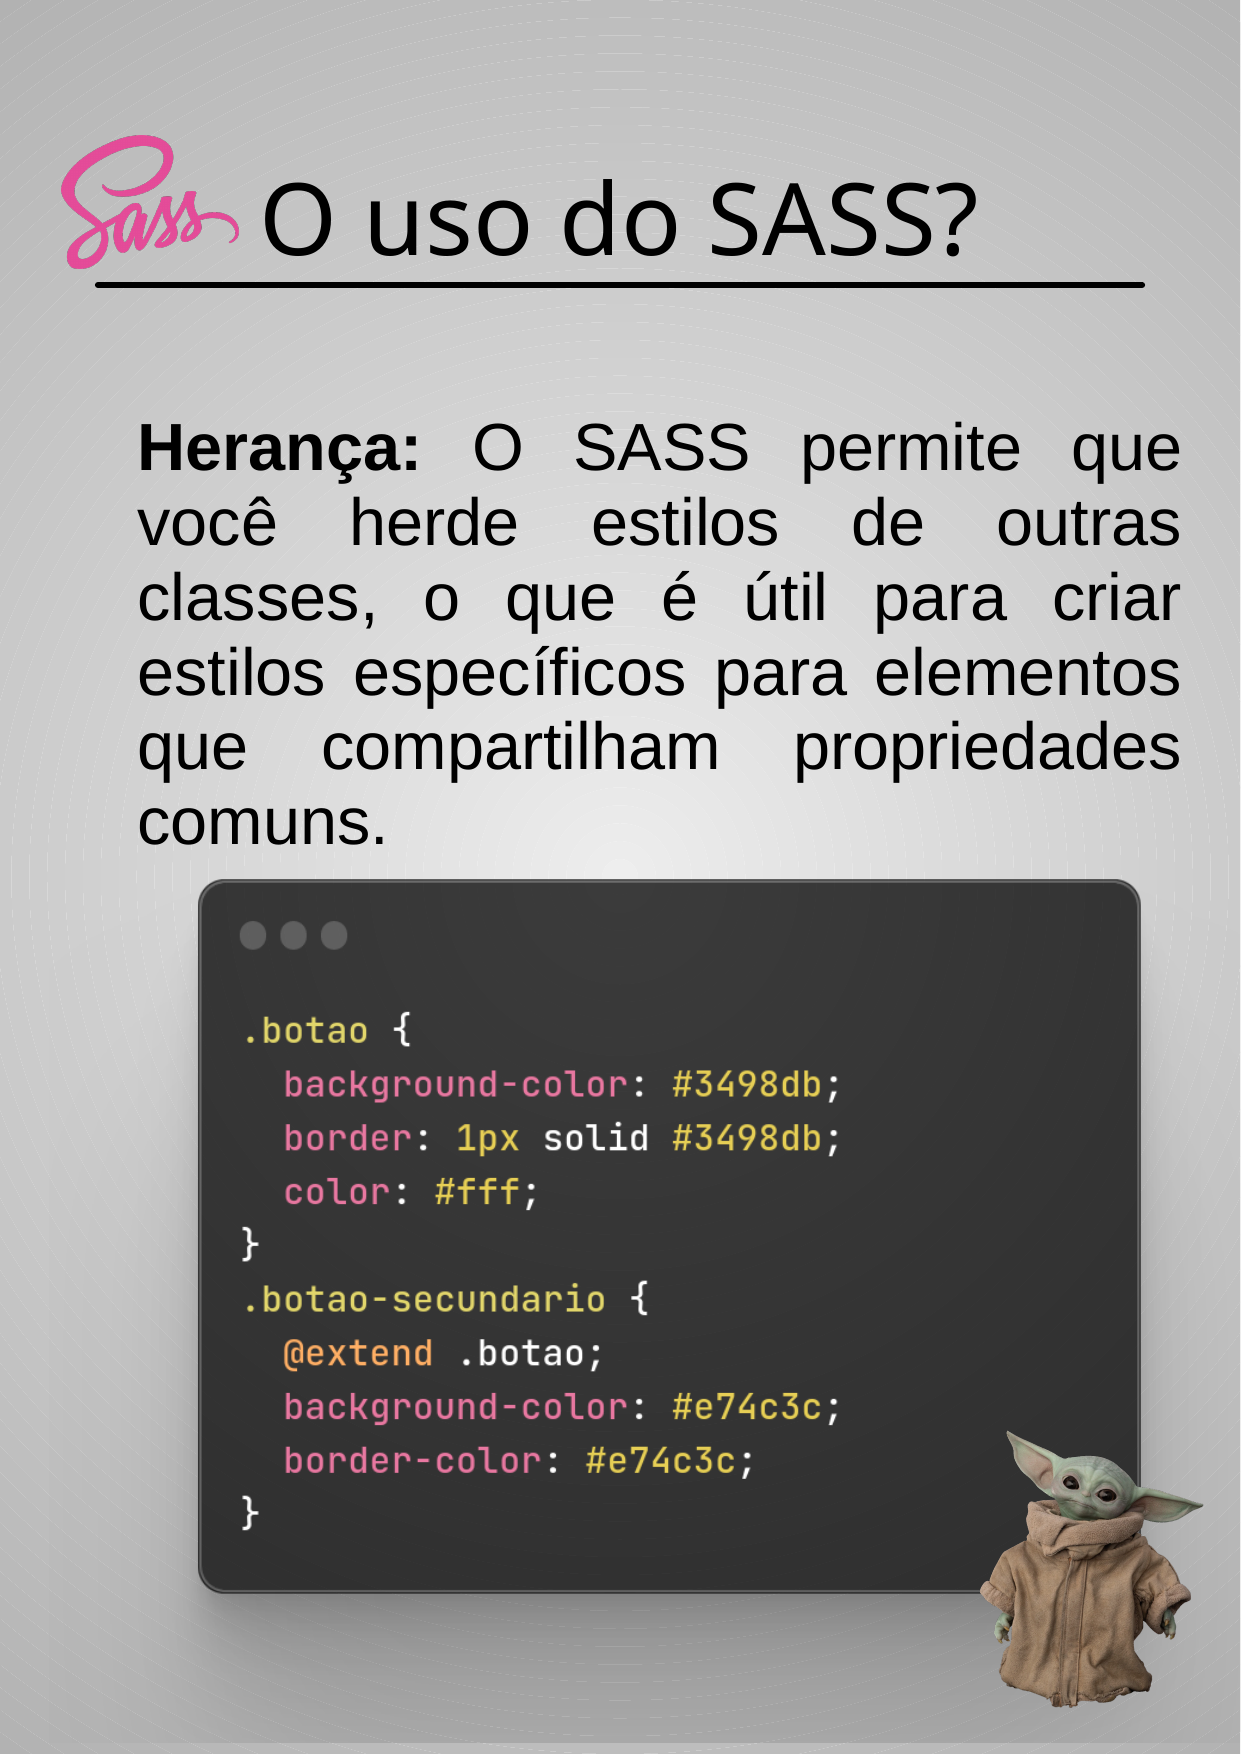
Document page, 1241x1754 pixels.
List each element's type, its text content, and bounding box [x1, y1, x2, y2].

picture [49, 730, 1241, 1743]
list Herança: O SASS permite que você herde estilos de outras classes, o que é útil para criar estilos específicos para elementos que compartilham propriedades comuns. [66, 410, 1183, 730]
picture [61, 135, 239, 269]
title O uso do SASS? [61, 69, 1178, 363]
